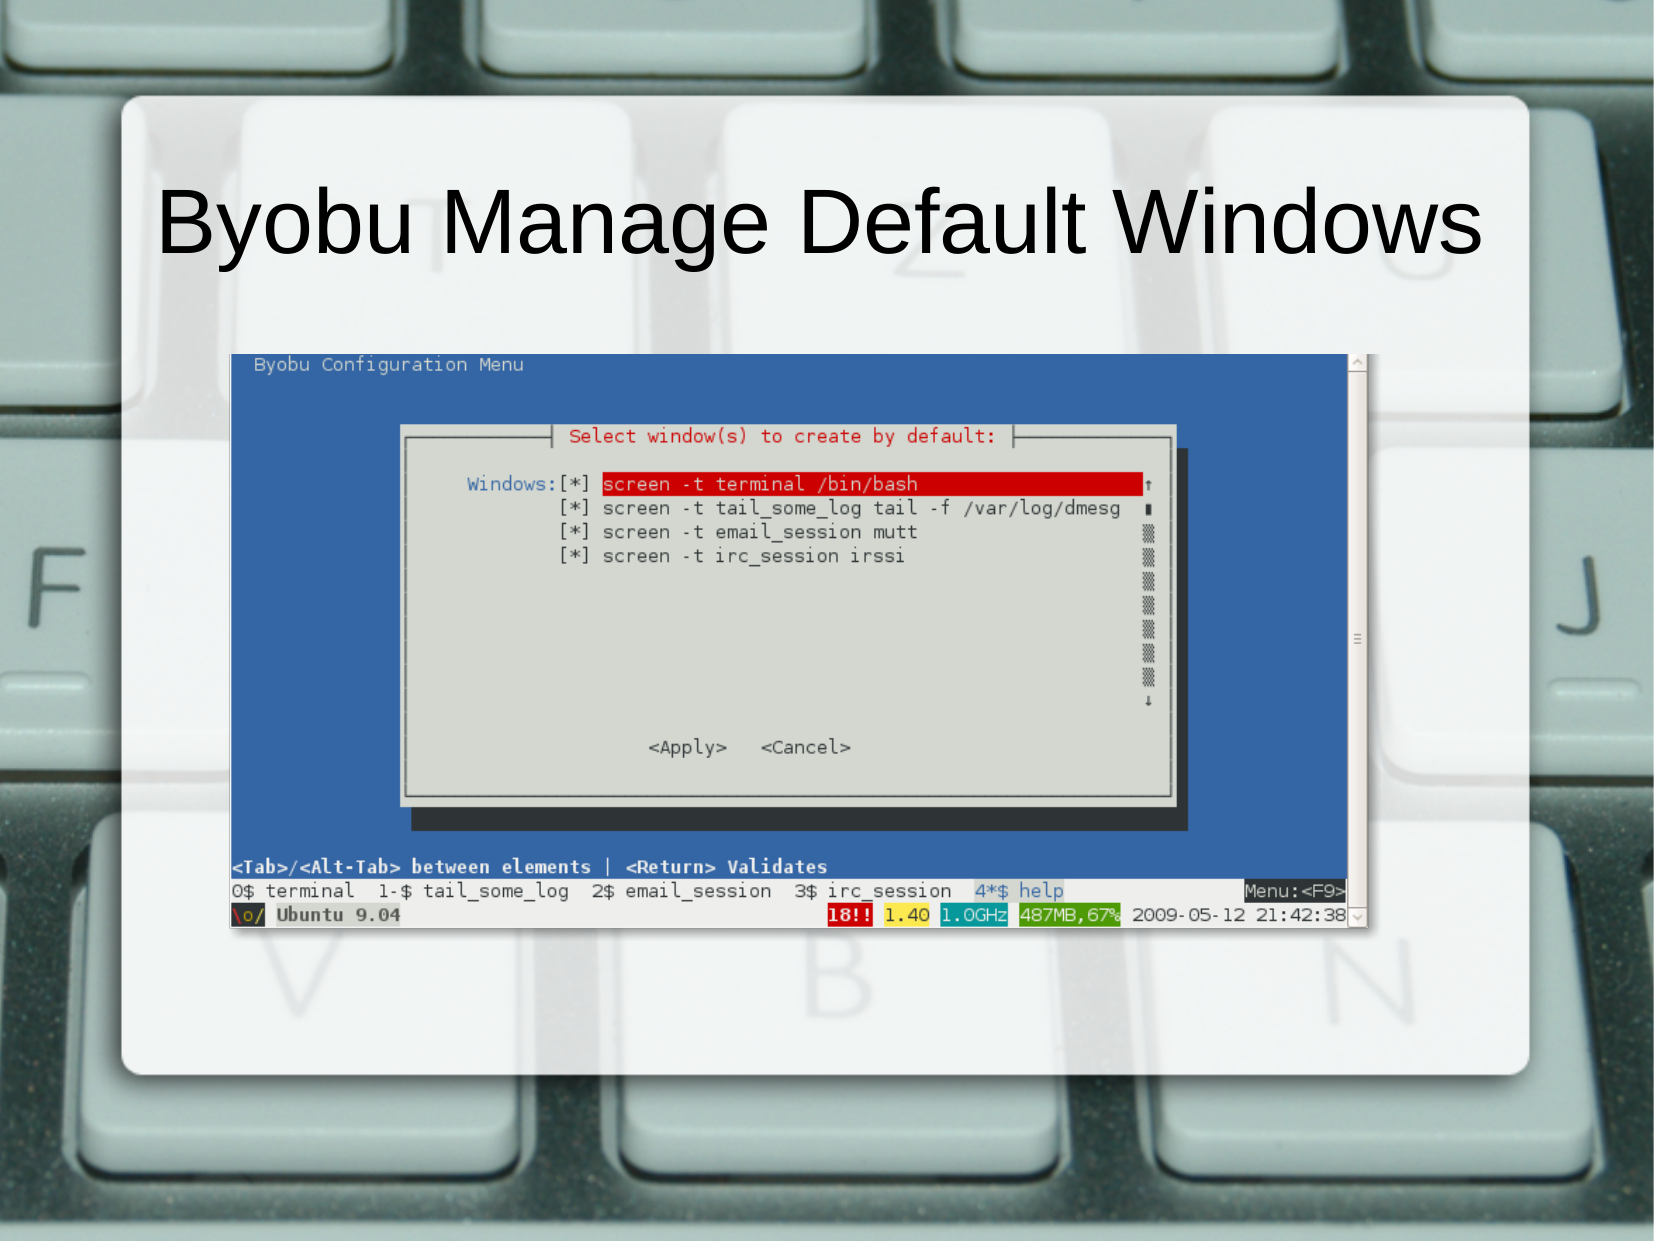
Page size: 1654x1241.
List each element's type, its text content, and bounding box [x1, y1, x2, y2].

title Byobu Manage Default Windows [135, 117, 1506, 325]
picture [0, 0, 1654, 1241]
chart [147, 354, 1506, 1173]
